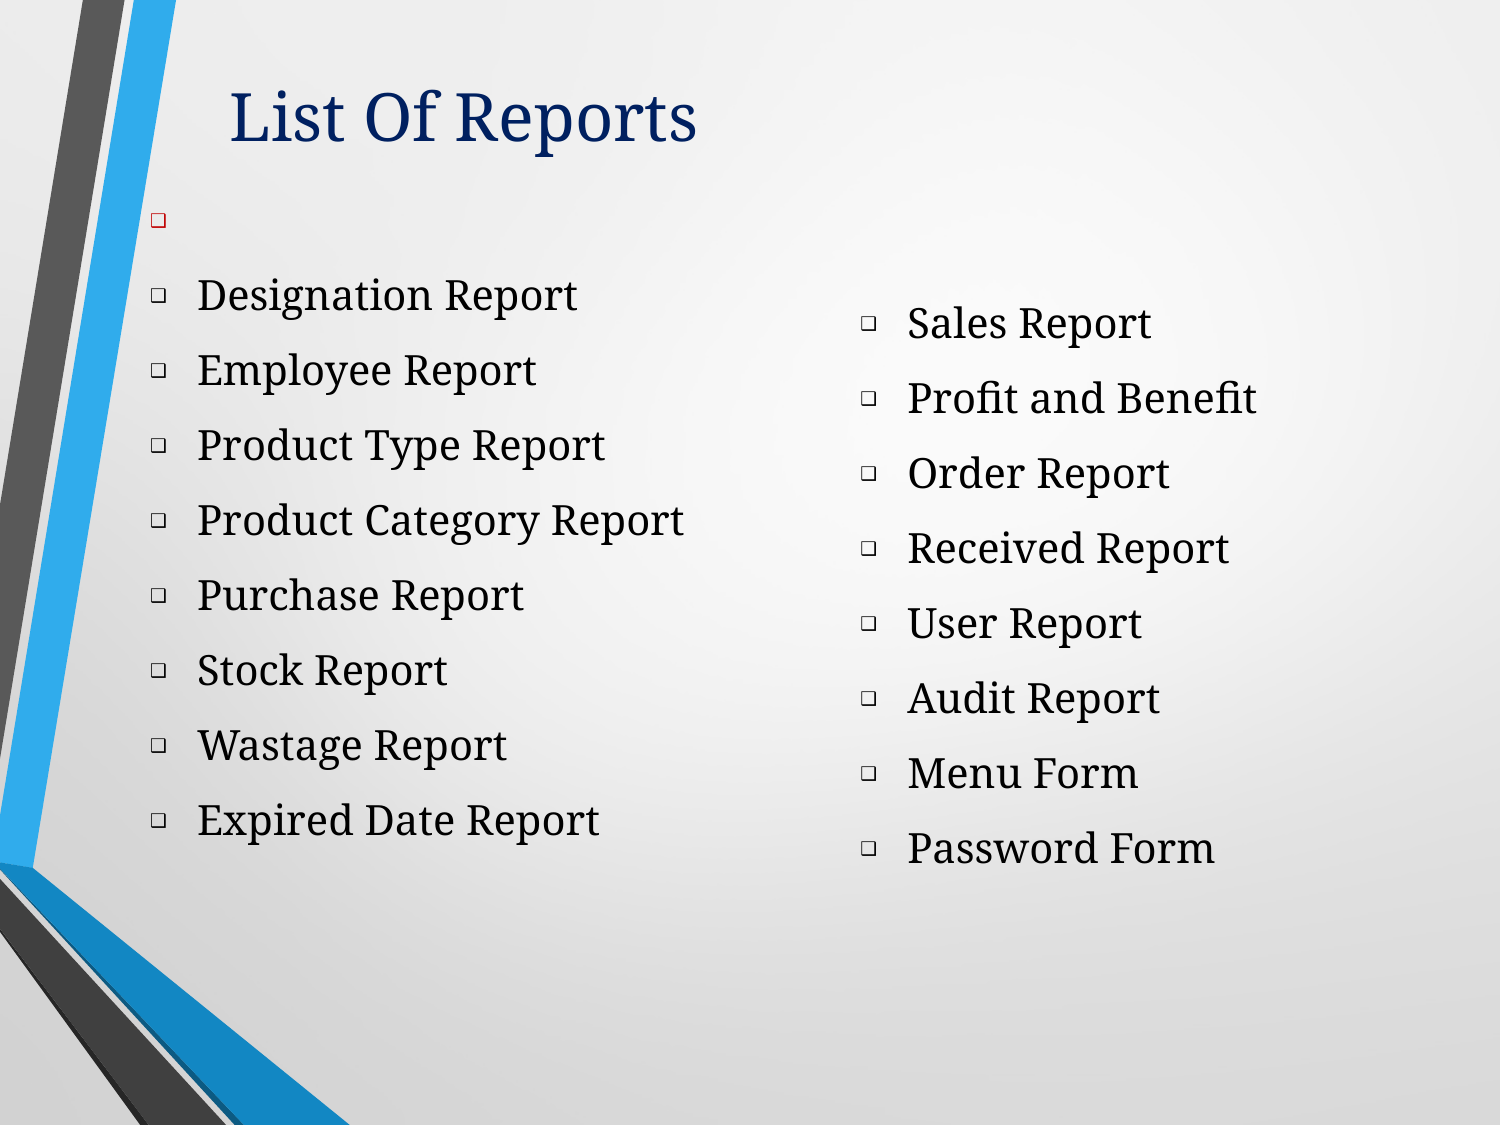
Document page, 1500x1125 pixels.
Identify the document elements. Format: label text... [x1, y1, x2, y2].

text_box List Of Reports [214, 67, 1500, 256]
text_box Designation Report Employee Report Product Type Report Product Category Report Purchase Report Stock Report Wastage Report Expired Date Report [135, 186, 823, 883]
text_box Sales Report Profit and Benefit Order Report Received Report User Report Audit Report Menu Form Password Form [845, 214, 1459, 912]
